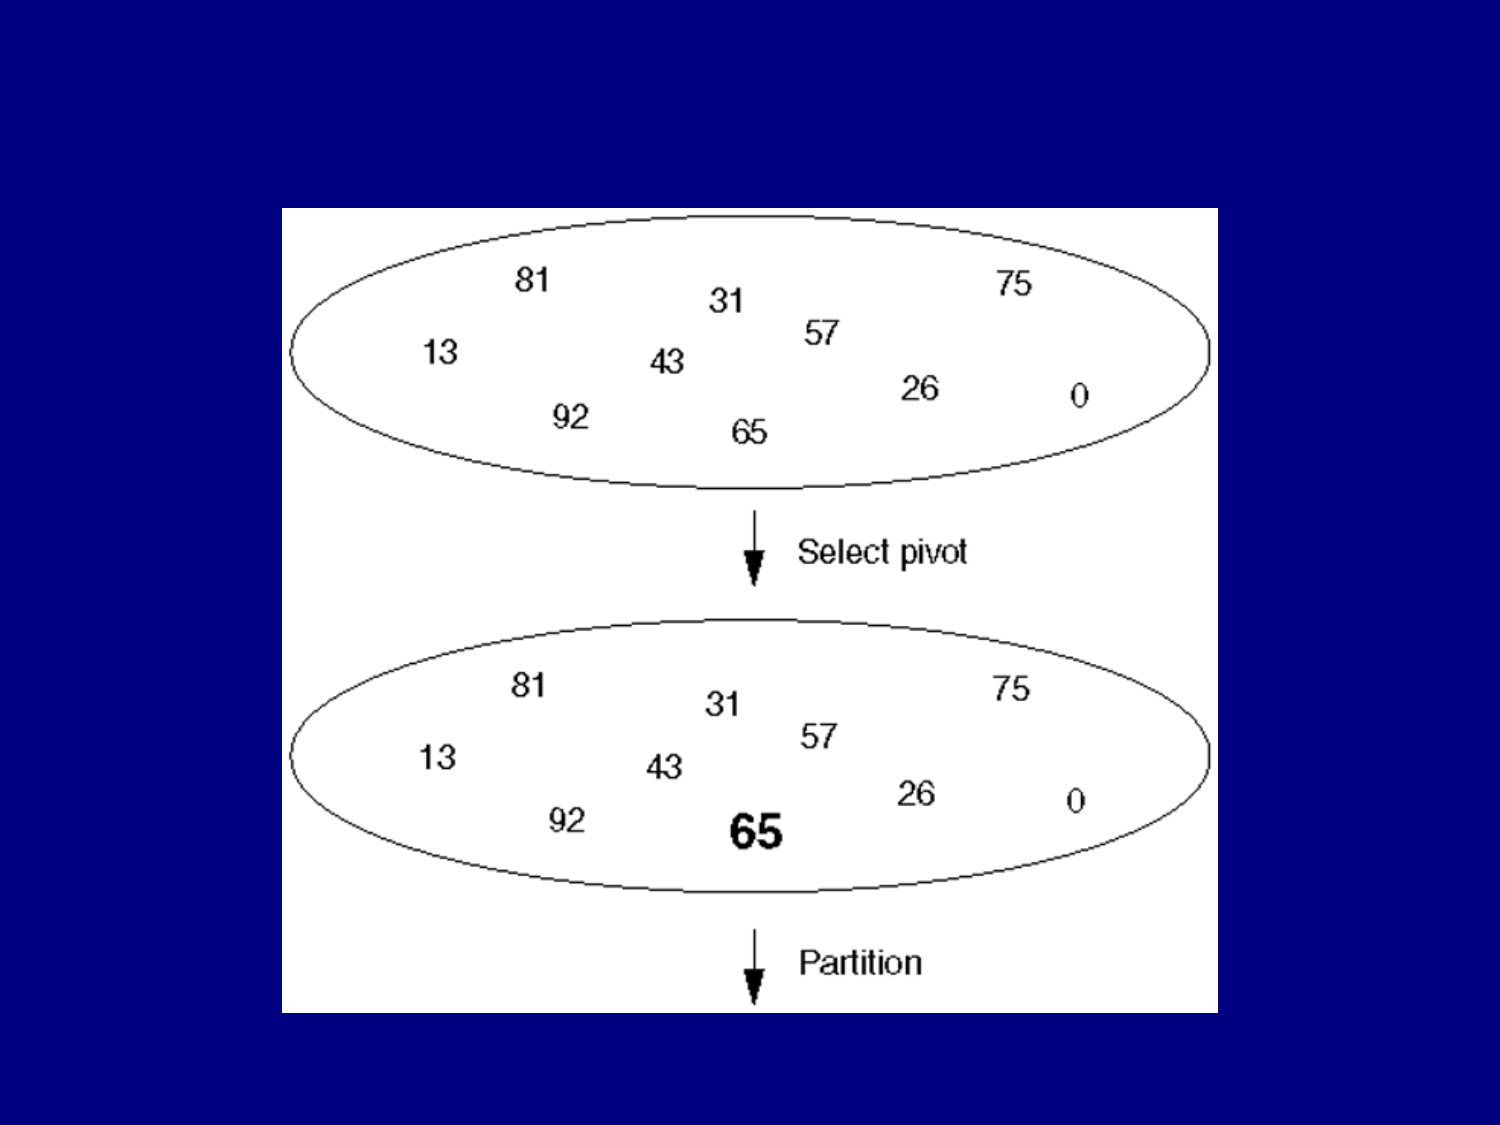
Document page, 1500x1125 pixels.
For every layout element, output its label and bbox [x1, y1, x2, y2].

picture [282, 208, 1218, 1013]
